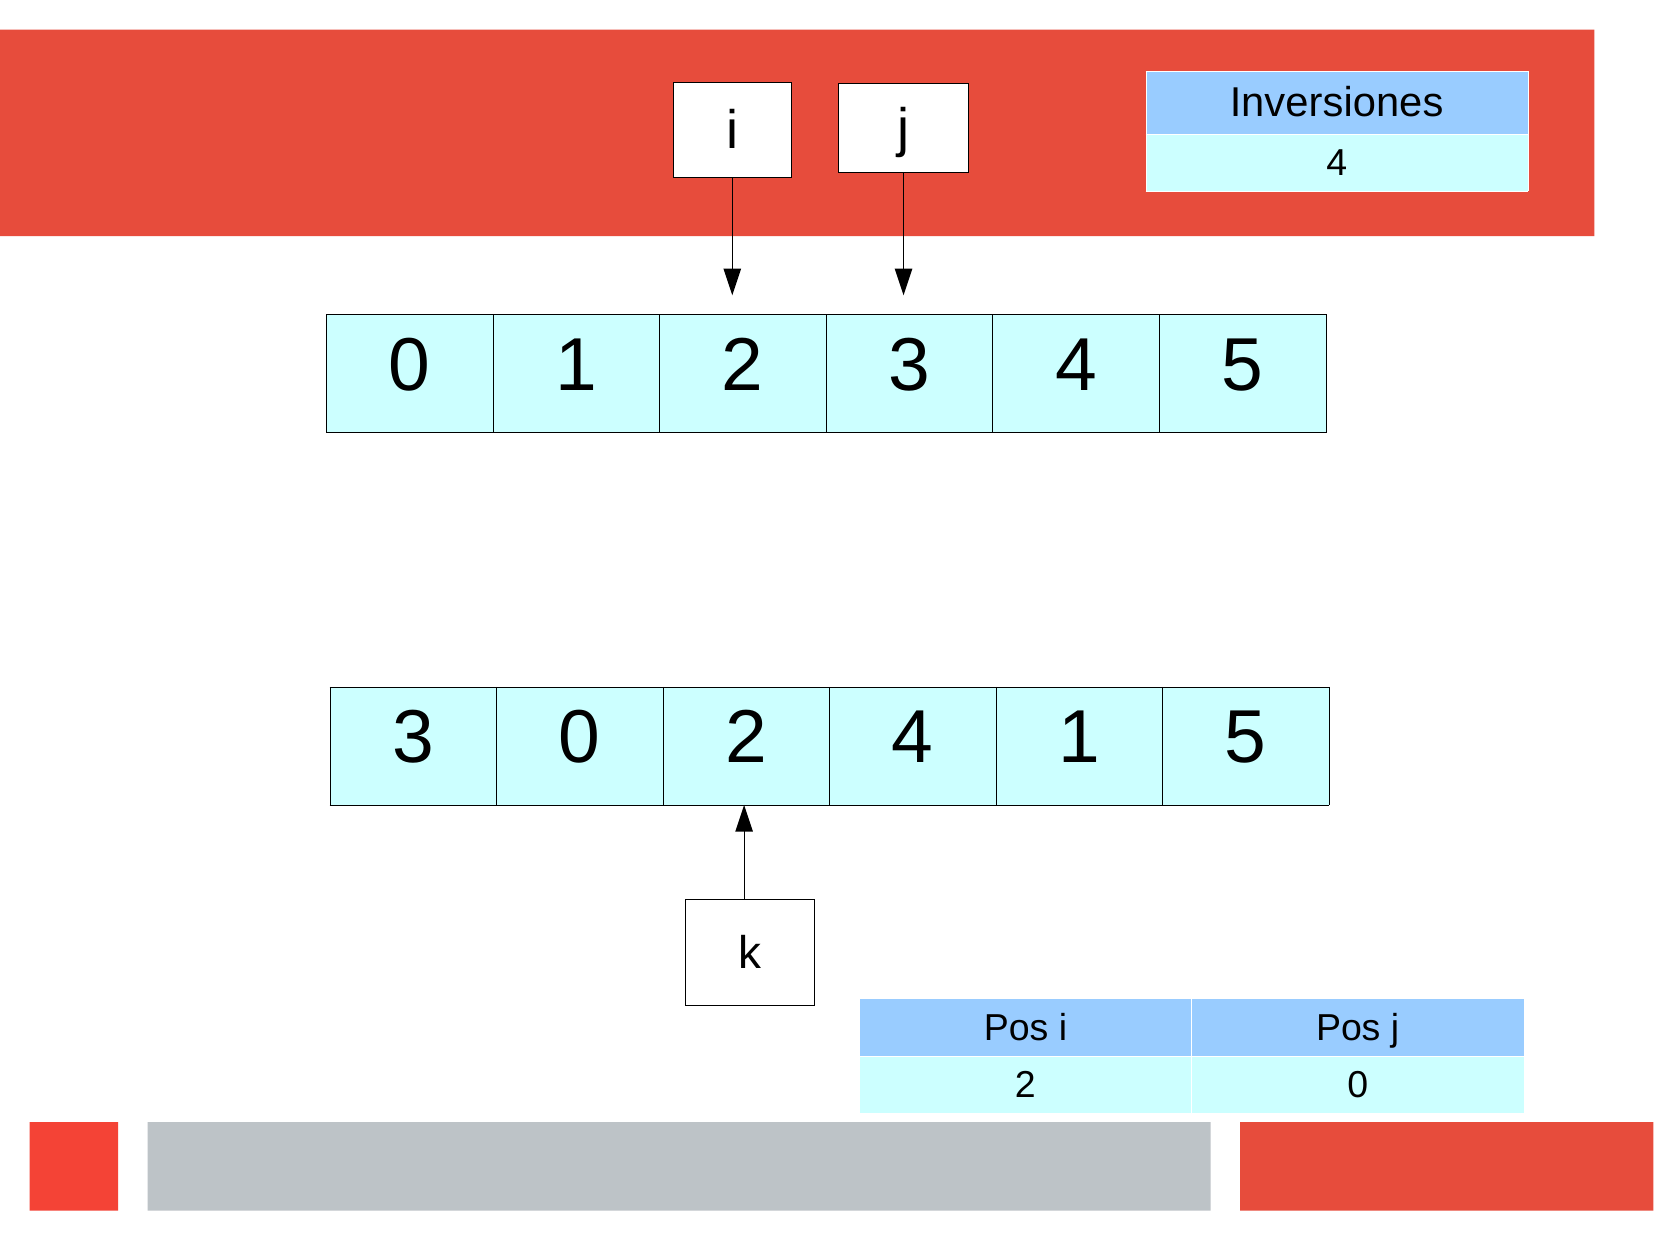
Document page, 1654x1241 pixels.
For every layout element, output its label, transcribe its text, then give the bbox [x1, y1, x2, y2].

table_header 5 [1163, 688, 1329, 805]
table_header 2 [660, 315, 826, 432]
text_box j [838, 83, 969, 173]
text_box i [673, 82, 792, 178]
table_header 4 [830, 688, 996, 805]
table_header 4 [993, 315, 1159, 432]
table_header 0 [497, 688, 663, 805]
table_header 0 [327, 315, 493, 432]
table_cell 2 [860, 1057, 1191, 1113]
table_header 5 [1160, 315, 1326, 432]
table_header 2 [664, 688, 829, 805]
table_header 3 [827, 315, 992, 432]
table_cell 0 [1192, 1057, 1524, 1113]
table_cell 4 [1147, 135, 1528, 191]
table_header Pos j [1192, 999, 1524, 1056]
text_box k [685, 899, 815, 1006]
table_header 1 [494, 315, 659, 432]
table_header Pos i [860, 999, 1191, 1056]
table_header 3 [331, 688, 496, 805]
table_header Inversiones [1147, 72, 1528, 134]
table_header 1 [997, 688, 1162, 805]
